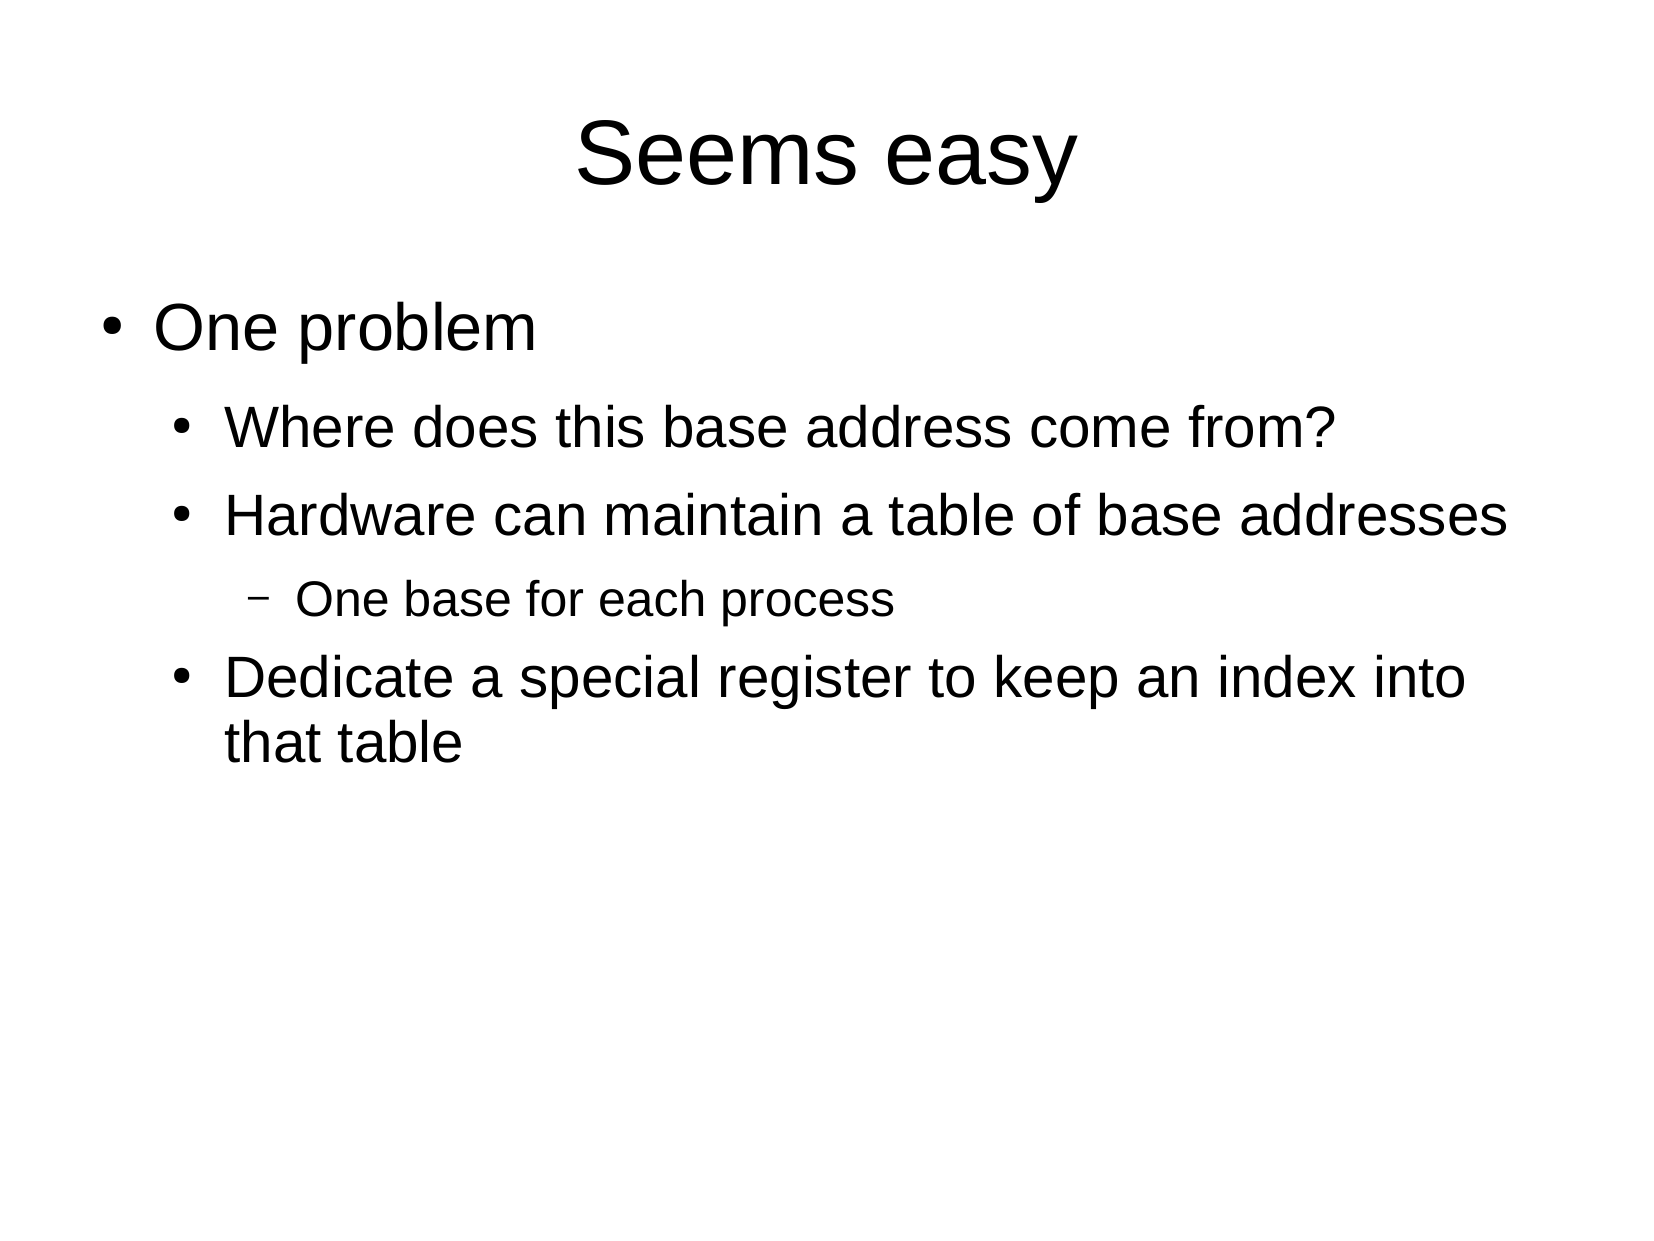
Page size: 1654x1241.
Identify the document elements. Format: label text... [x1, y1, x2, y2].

list One problem Where does this base address come from? Hardware can maintain a table of base addresses One base for each process Dedicate a special register to keep an index into that table [82, 290, 1571, 1163]
title Seems easy [82, 49, 1571, 257]
